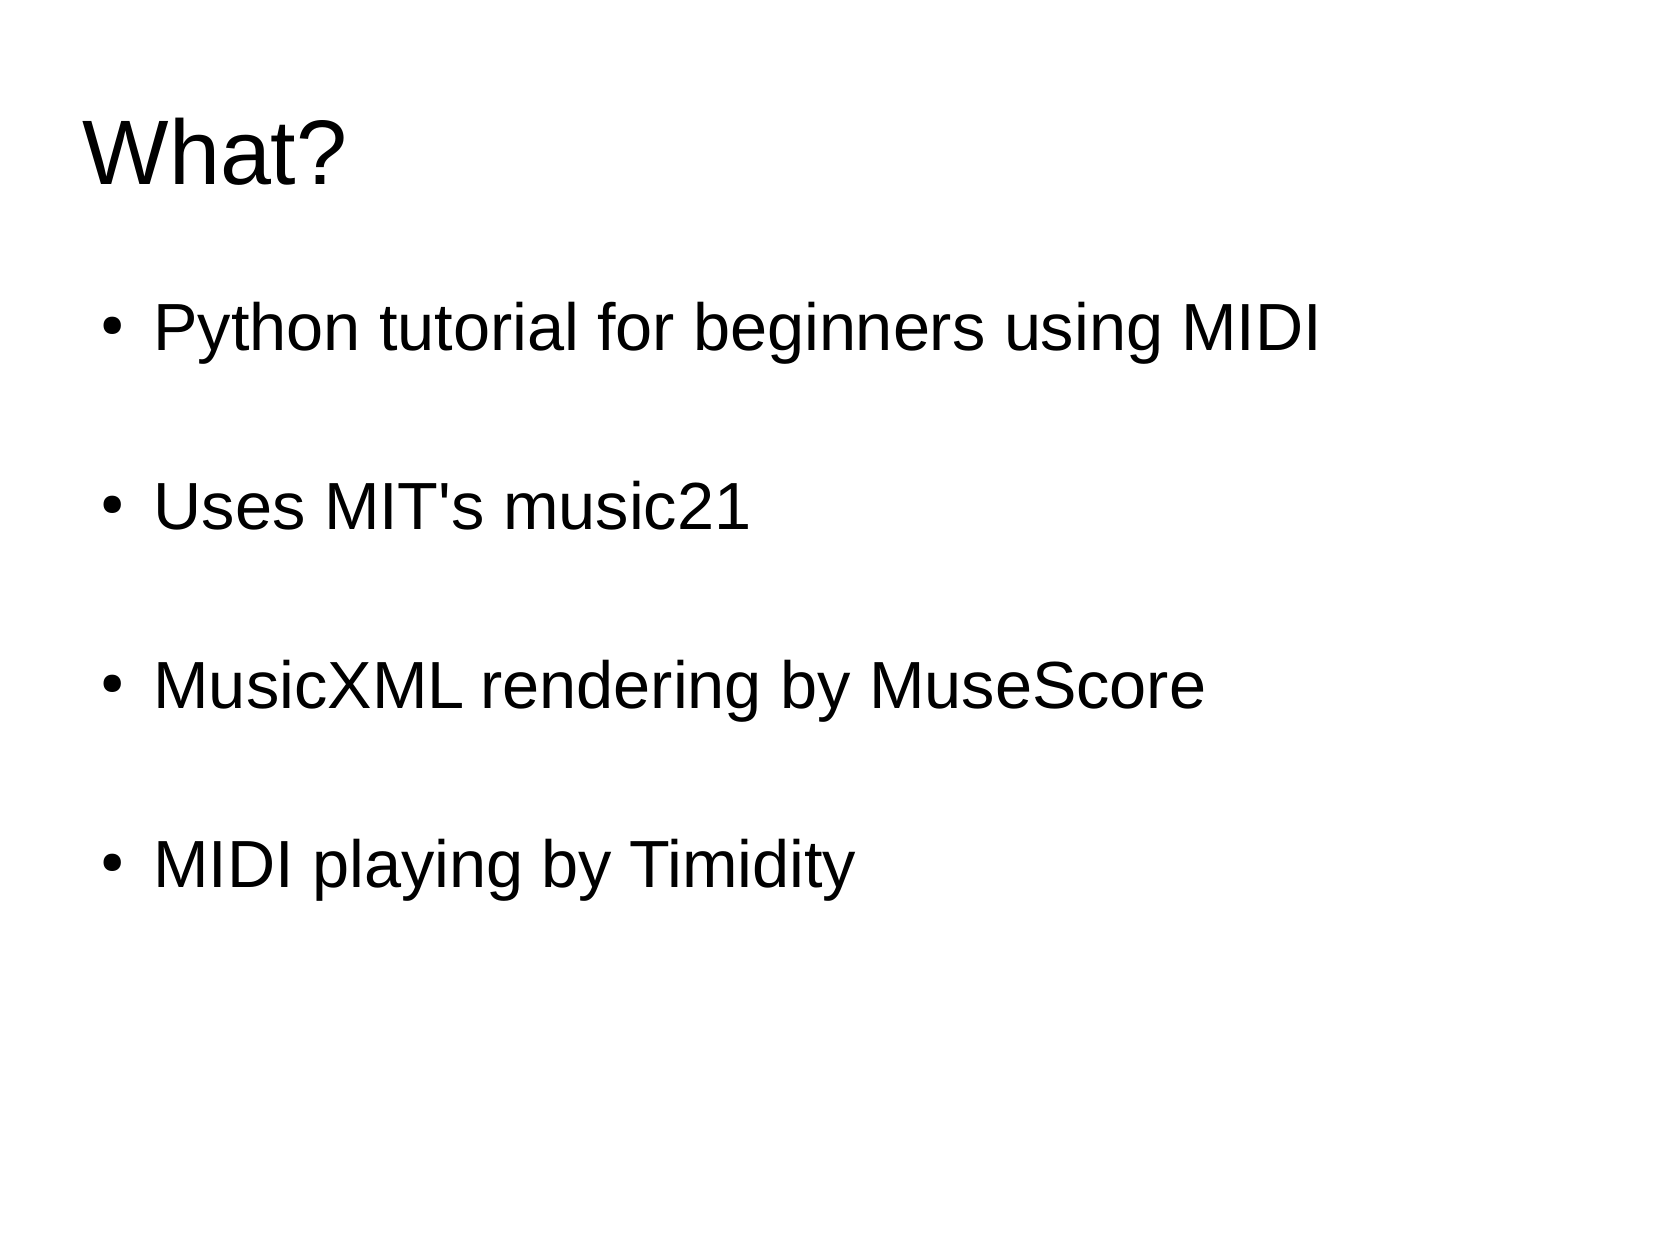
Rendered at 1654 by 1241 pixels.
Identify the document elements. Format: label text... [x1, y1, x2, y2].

title What? [82, 49, 1571, 257]
list Python tutorial for beginners using MIDI Uses MIT's music21 MusicXML rendering by MuseScore MIDI playing by Timidity [82, 290, 1571, 1010]
